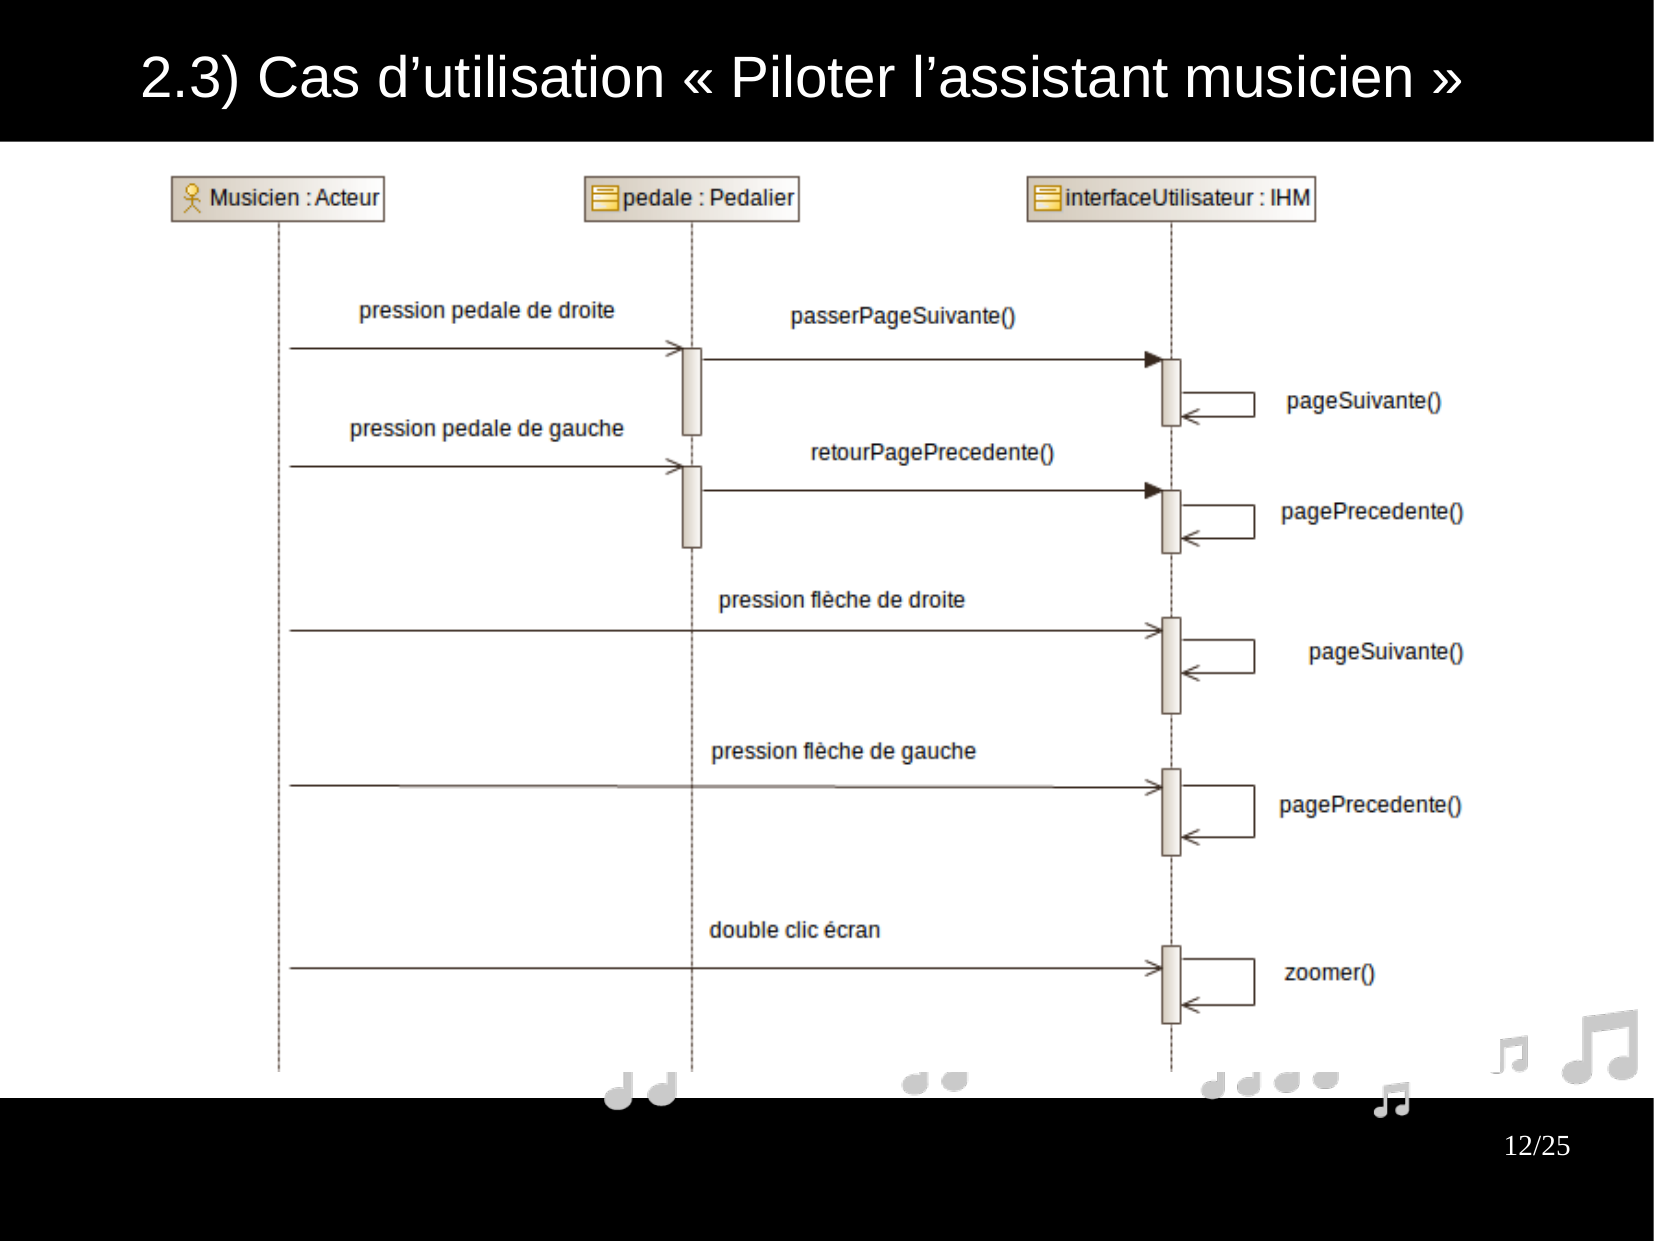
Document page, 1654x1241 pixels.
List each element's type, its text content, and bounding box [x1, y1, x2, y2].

picture [153, 158, 1501, 1072]
title 2.3) Cas d’utilisation « Piloter l’assistant musicien » [59, 8, 1548, 148]
